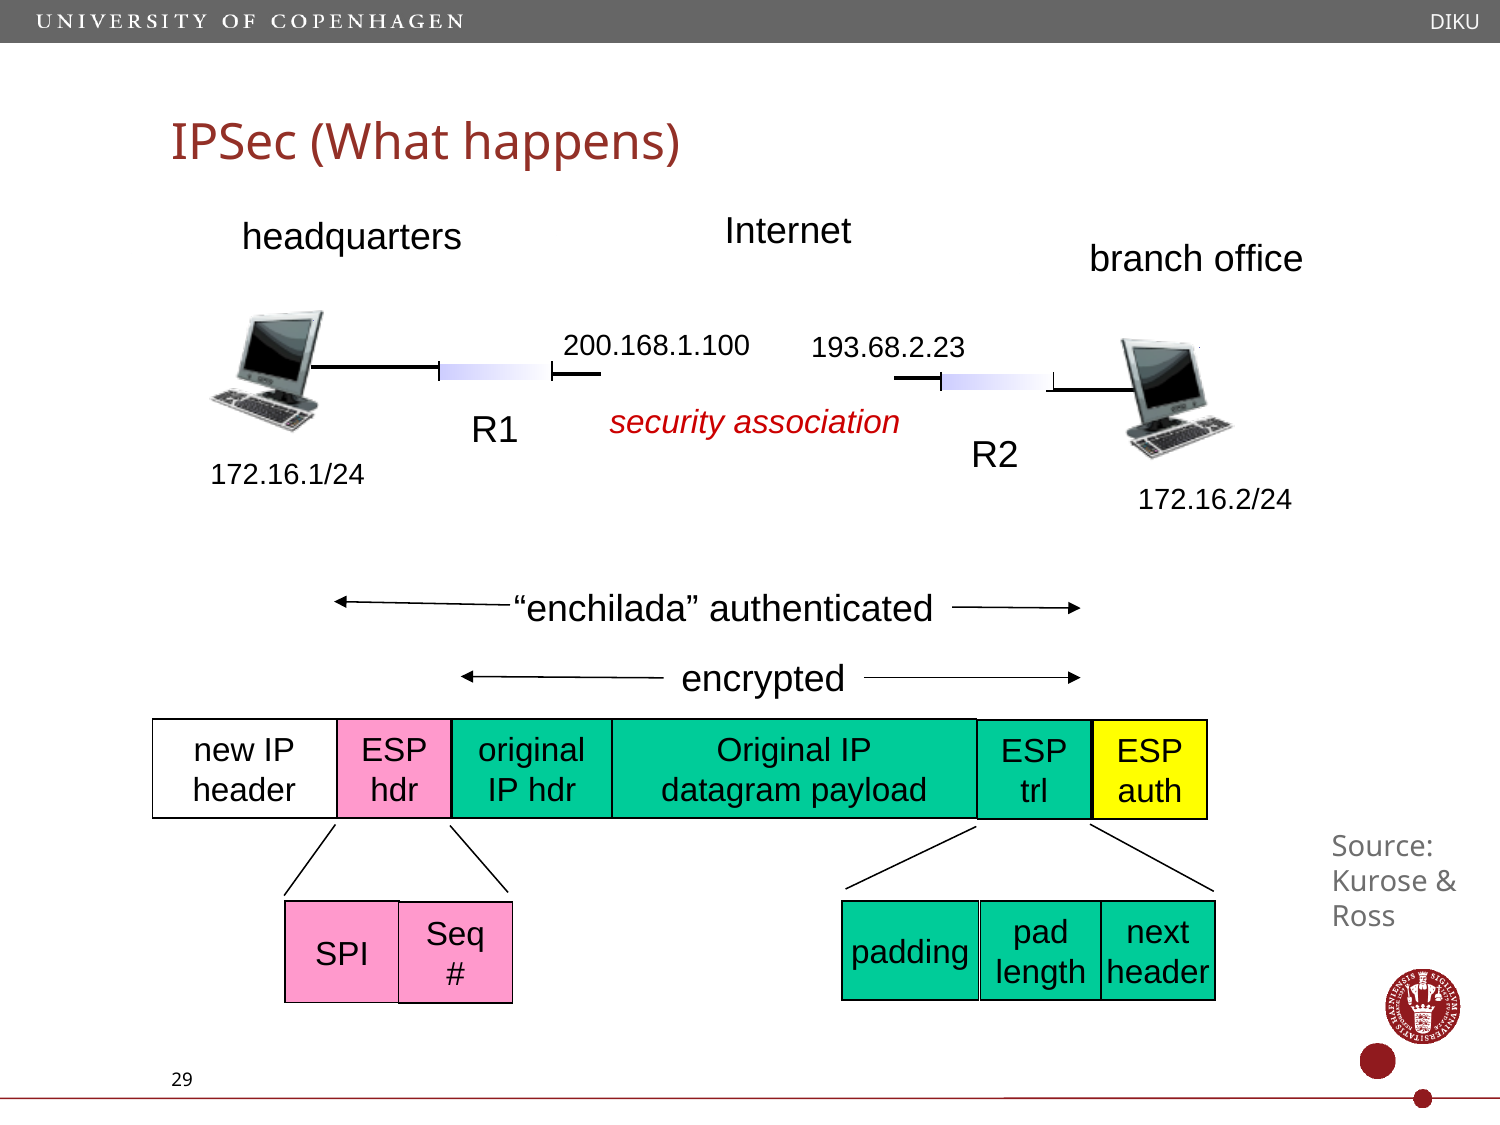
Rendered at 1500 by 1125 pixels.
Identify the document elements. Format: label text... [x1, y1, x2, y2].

text_box [942, 374, 1053, 390]
text_box security association [594, 392, 968, 448]
text_box 200.168.1.100 [548, 318, 766, 369]
text_box next header [1101, 900, 1216, 1000]
text_box Internet [709, 198, 867, 259]
text_box 172.16.2/24 [1123, 472, 1308, 523]
text_box 172.16.1/24 [195, 447, 381, 498]
text_box pad length [980, 900, 1101, 1000]
text_box R1 [456, 397, 534, 458]
text_box new IP header [152, 718, 337, 818]
text_box DIKU [469, 0, 1495, 43]
text_box ESP auth [1093, 719, 1207, 819]
text_box padding [841, 900, 979, 1000]
text_box original IP hdr [452, 718, 612, 818]
text_box 193.68.2.23 [796, 320, 981, 371]
text_box encrypted [666, 647, 861, 707]
text_box SPI [285, 901, 398, 1003]
text_box IPSec (What happens) [171, 75, 1329, 171]
picture [183, 306, 327, 442]
text_box Original IP datagram payload [612, 718, 977, 818]
text_box ESP trl [977, 719, 1092, 819]
picture [1118, 334, 1261, 470]
text_box <number> [171, 1067, 522, 1092]
text_box R2 [956, 422, 1034, 483]
picture [0, 910, 1500, 1122]
text_box [440, 364, 551, 380]
text_box ESP hdr [337, 718, 452, 818]
text_box branch office [1074, 227, 1319, 287]
text_box Seq # [398, 901, 513, 1003]
text_box Source: Kurose & Ross [1316, 819, 1483, 940]
text_box “enchilada” authenticated [499, 576, 949, 637]
text_box headquarters [227, 204, 477, 265]
